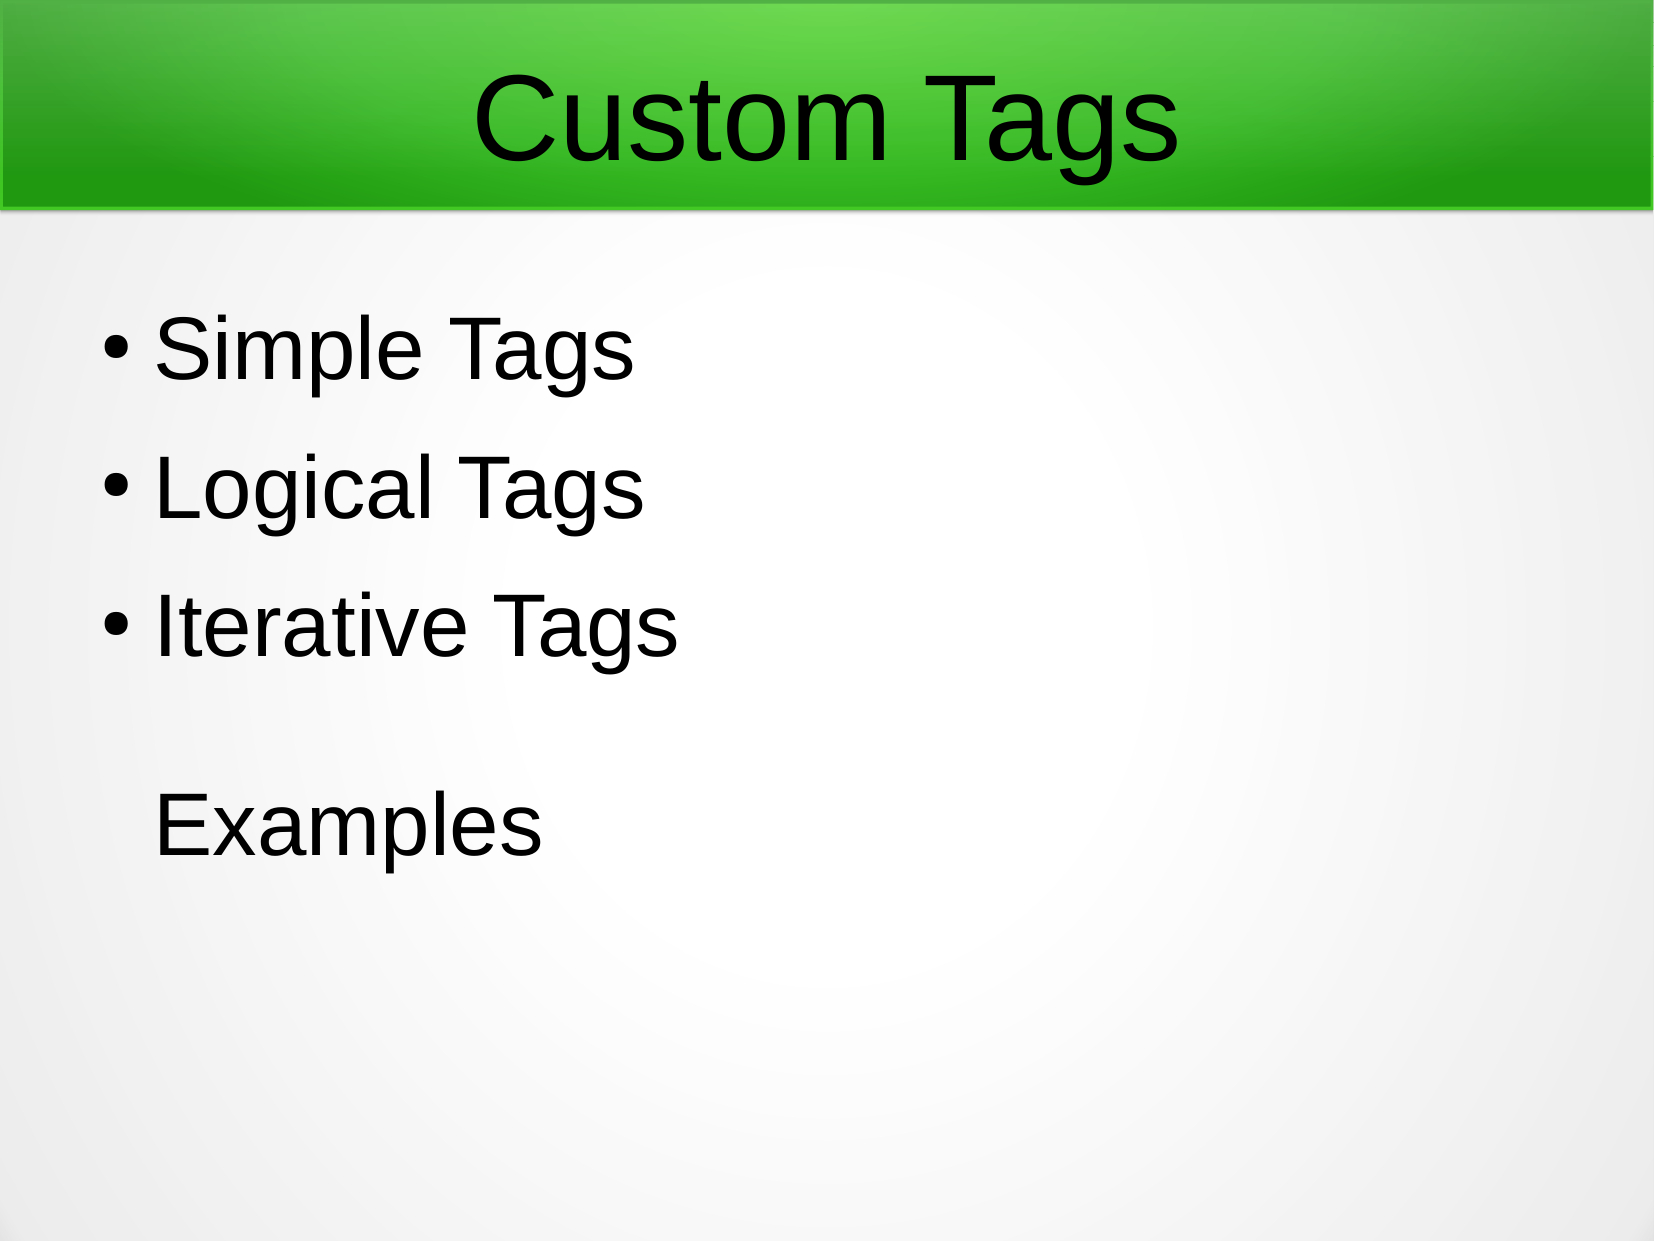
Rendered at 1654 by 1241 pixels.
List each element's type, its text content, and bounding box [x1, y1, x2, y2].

title Custom Tags [82, 47, 1571, 189]
list Simple Tags Logical Tags Iterative Tags Examples [82, 299, 1571, 1019]
